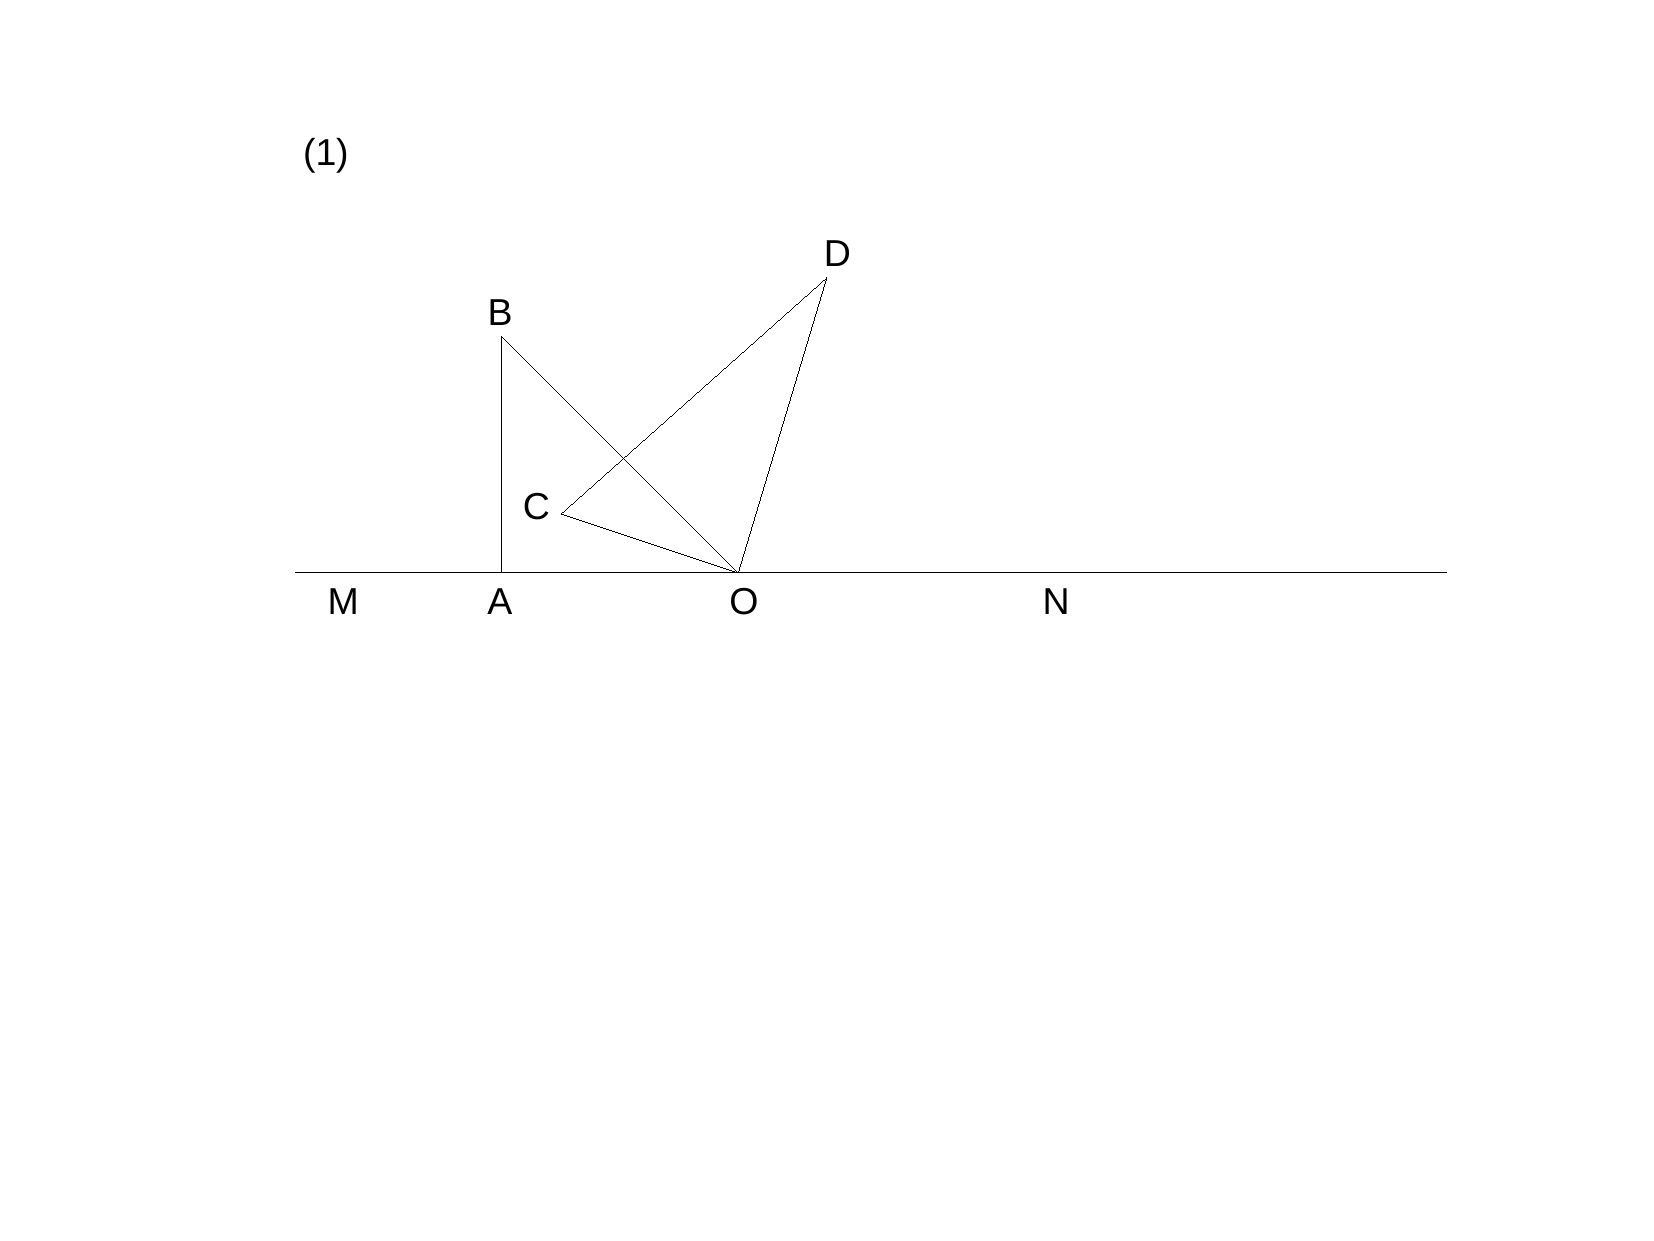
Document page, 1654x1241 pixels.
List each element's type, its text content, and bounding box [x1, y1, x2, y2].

text_box A [472, 572, 528, 630]
text_box N [1027, 573, 1085, 630]
text_box D [809, 224, 866, 282]
text_box (1) [288, 124, 364, 181]
text_box O [714, 572, 774, 630]
text_box C [508, 478, 565, 536]
text_box M [312, 572, 374, 630]
text_box B [472, 283, 528, 341]
